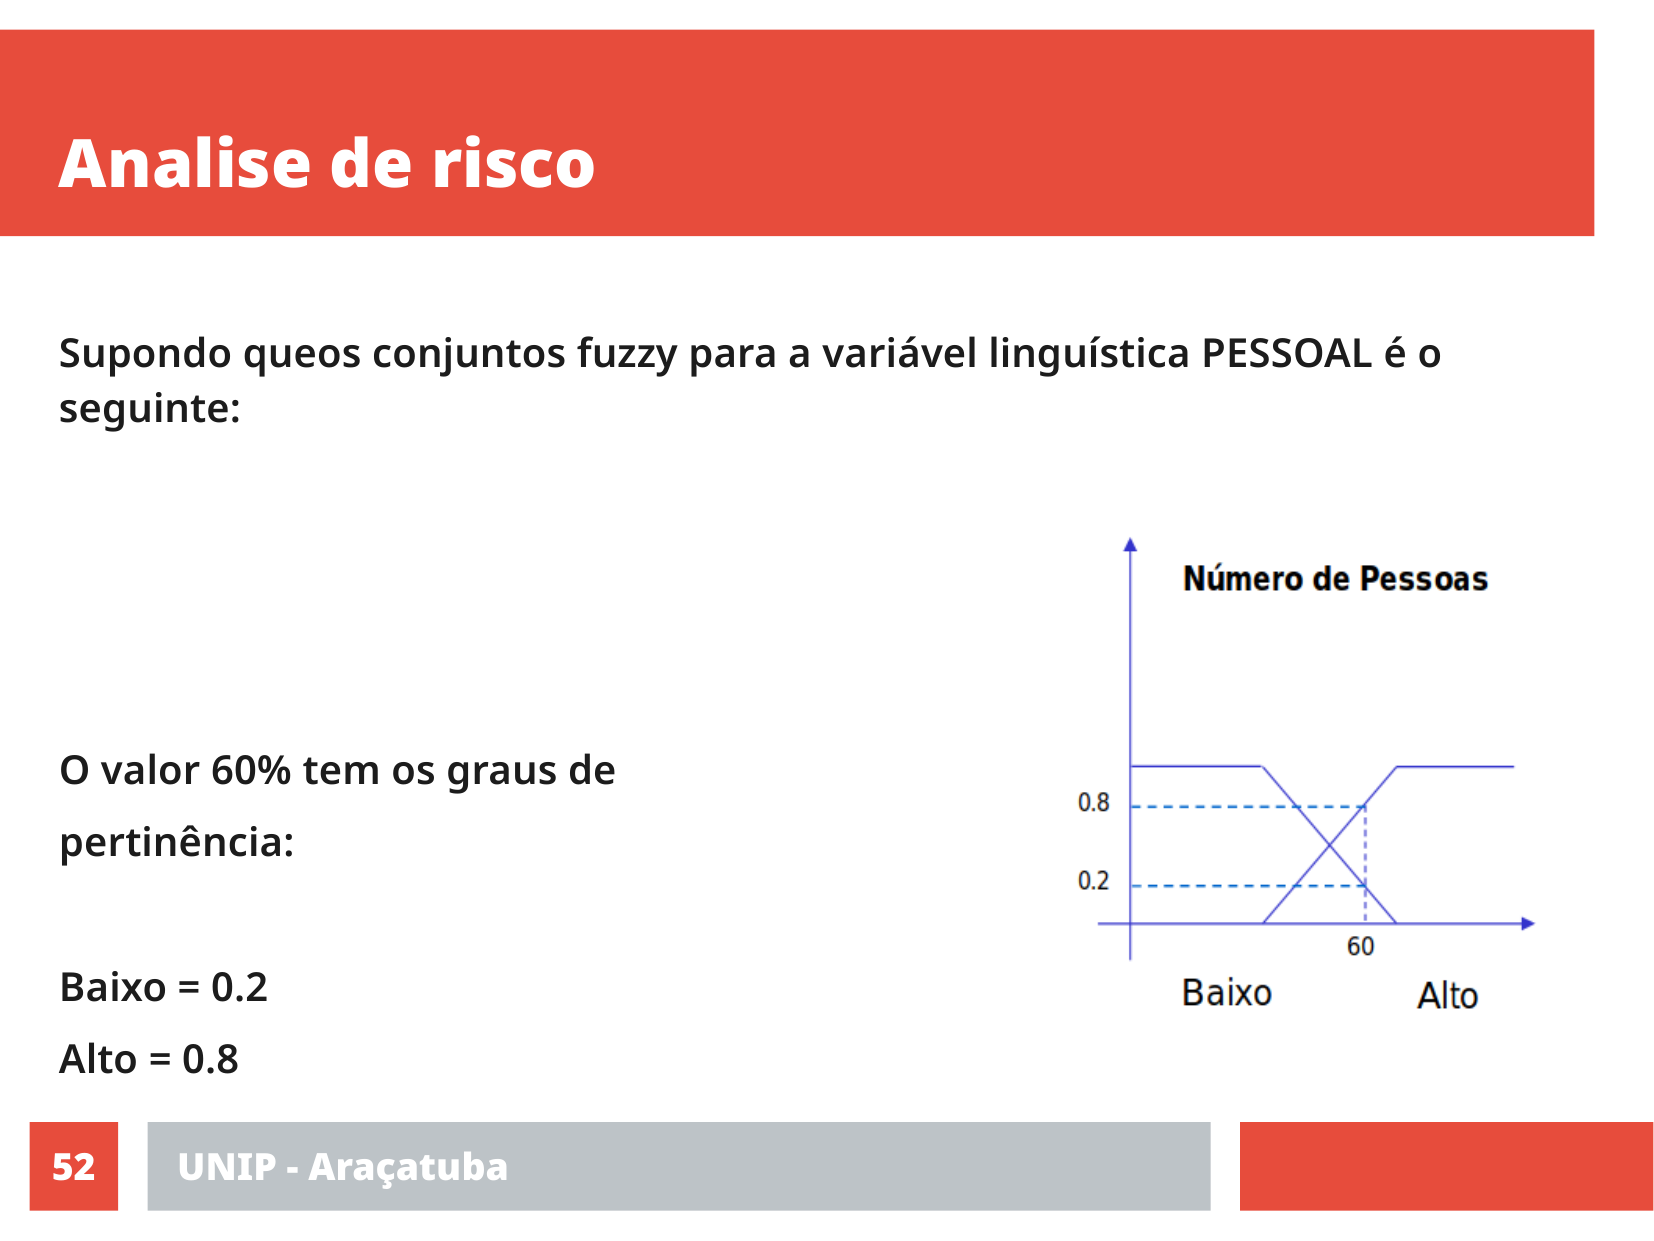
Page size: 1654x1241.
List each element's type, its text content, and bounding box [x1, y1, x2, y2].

list Supondo queos conjuntos fuzzy para a variável linguística PESSOAL é o seguinte: O valor 60% tem os graus de pertinência: Baixo = 0.2 Alto = 0.8 [59, 324, 1565, 1093]
picture [1056, 478, 1583, 1040]
title Analise de risco [59, 59, 1595, 207]
